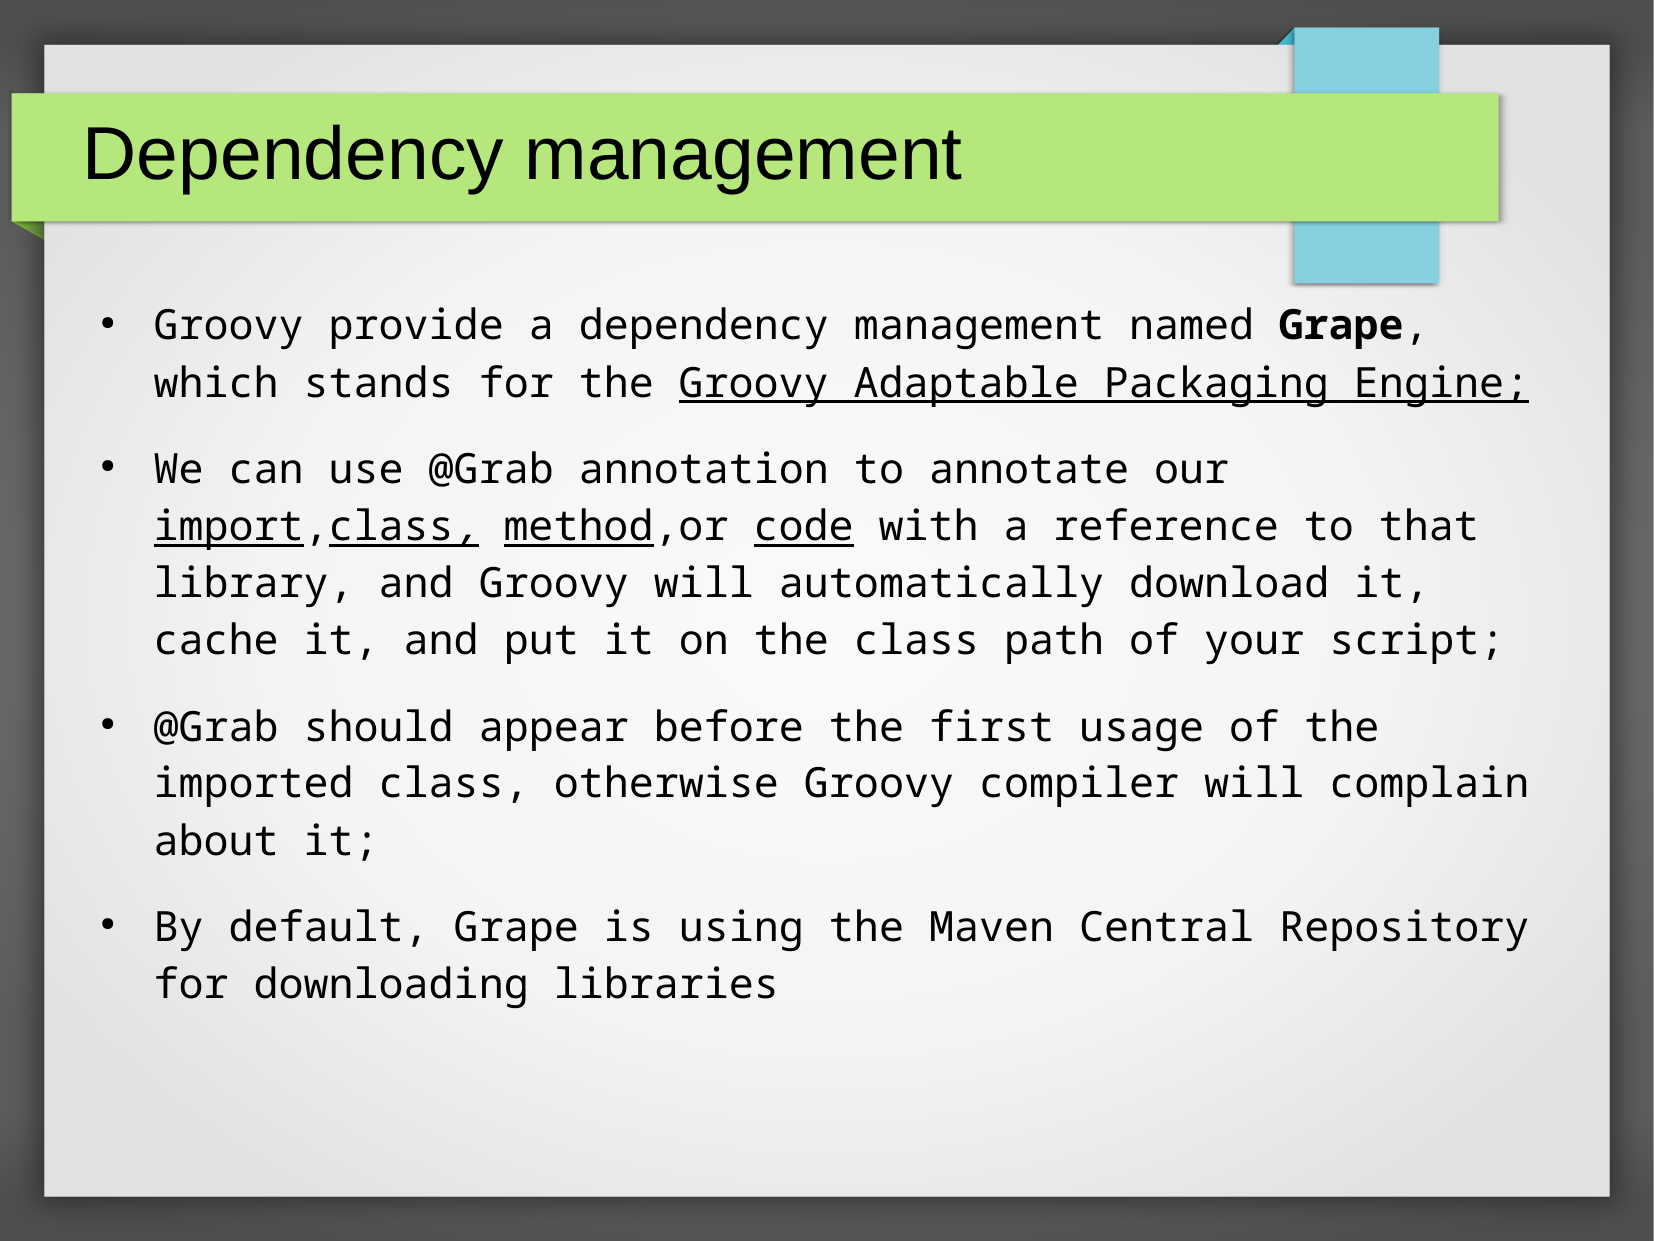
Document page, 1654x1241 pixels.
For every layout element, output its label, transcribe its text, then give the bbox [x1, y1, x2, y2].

list Groovy provide a dependency management named Grape, which stands for the Groovy Adaptable Packaging Engine; We can use @Grab annotation to annotate our import,class, method,or code with a reference to that library, and Groovy will automatically download it, cache it, and put it on the class path of your script; @Grab should appear before the first usage of the imported class, otherwise Groovy compiler will complain about it; By default, Grape is using the Maven Central Repository for downloading libraries [82, 295, 1571, 1015]
title Dependency management [82, 94, 1264, 213]
picture [0, 0, 1654, 1241]
